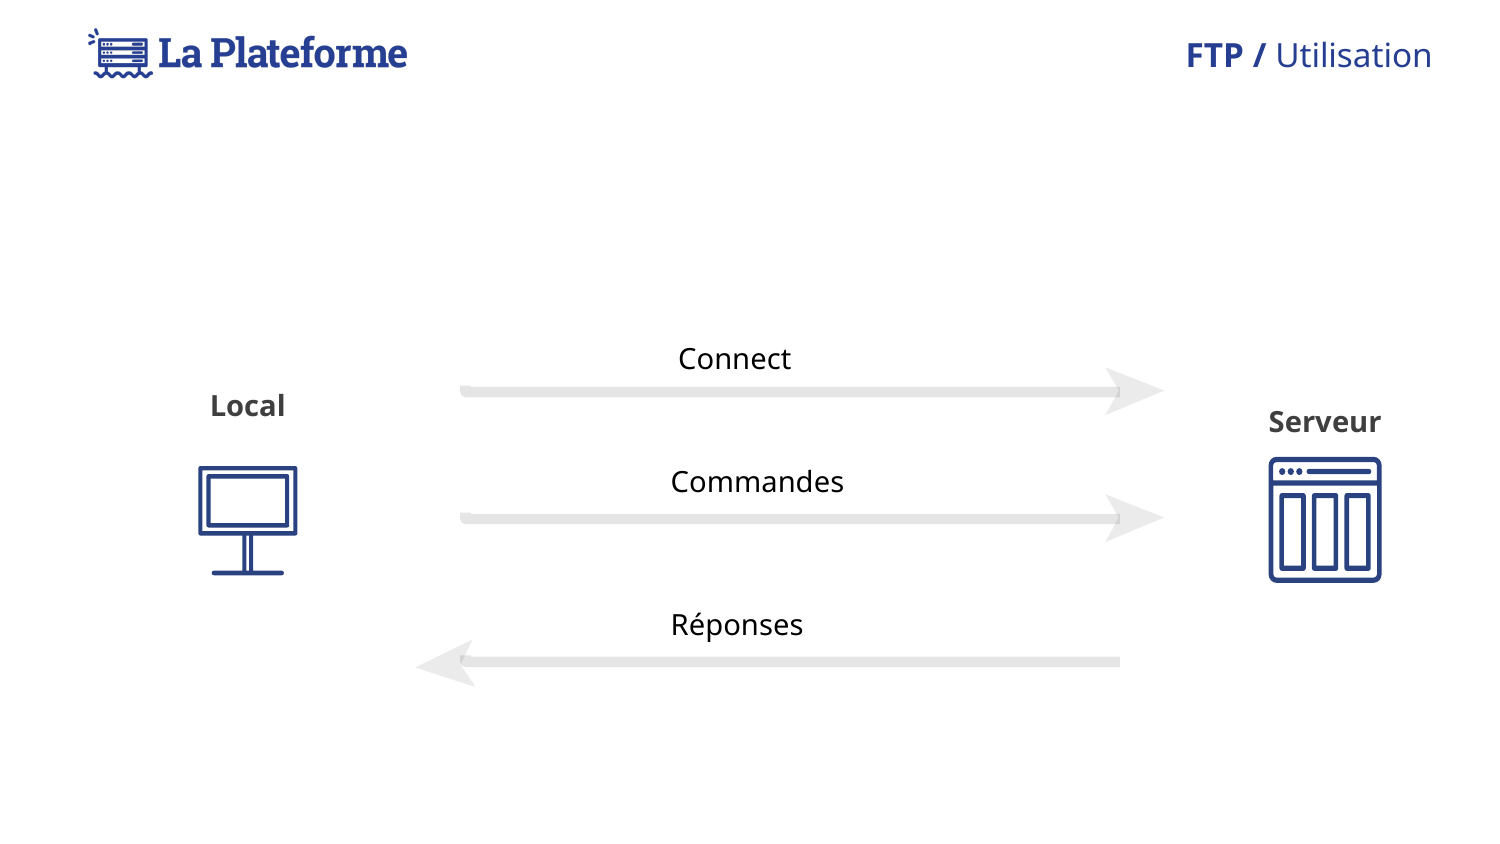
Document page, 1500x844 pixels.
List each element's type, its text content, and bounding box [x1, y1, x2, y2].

text_box Commandes [670, 463, 875, 499]
text_box [415, 639, 476, 687]
picture [82, 24, 414, 85]
text_box Réponses [670, 606, 875, 642]
text_box FTP / Utilisation [749, 45, 1433, 74]
text_box [1268, 456, 1382, 583]
text_box Local [81, 387, 414, 423]
text_box [1105, 367, 1165, 415]
text_box [1105, 494, 1165, 542]
text_box Connect [678, 340, 822, 376]
text_box Serveur [1223, 403, 1428, 439]
text_box [198, 466, 298, 576]
